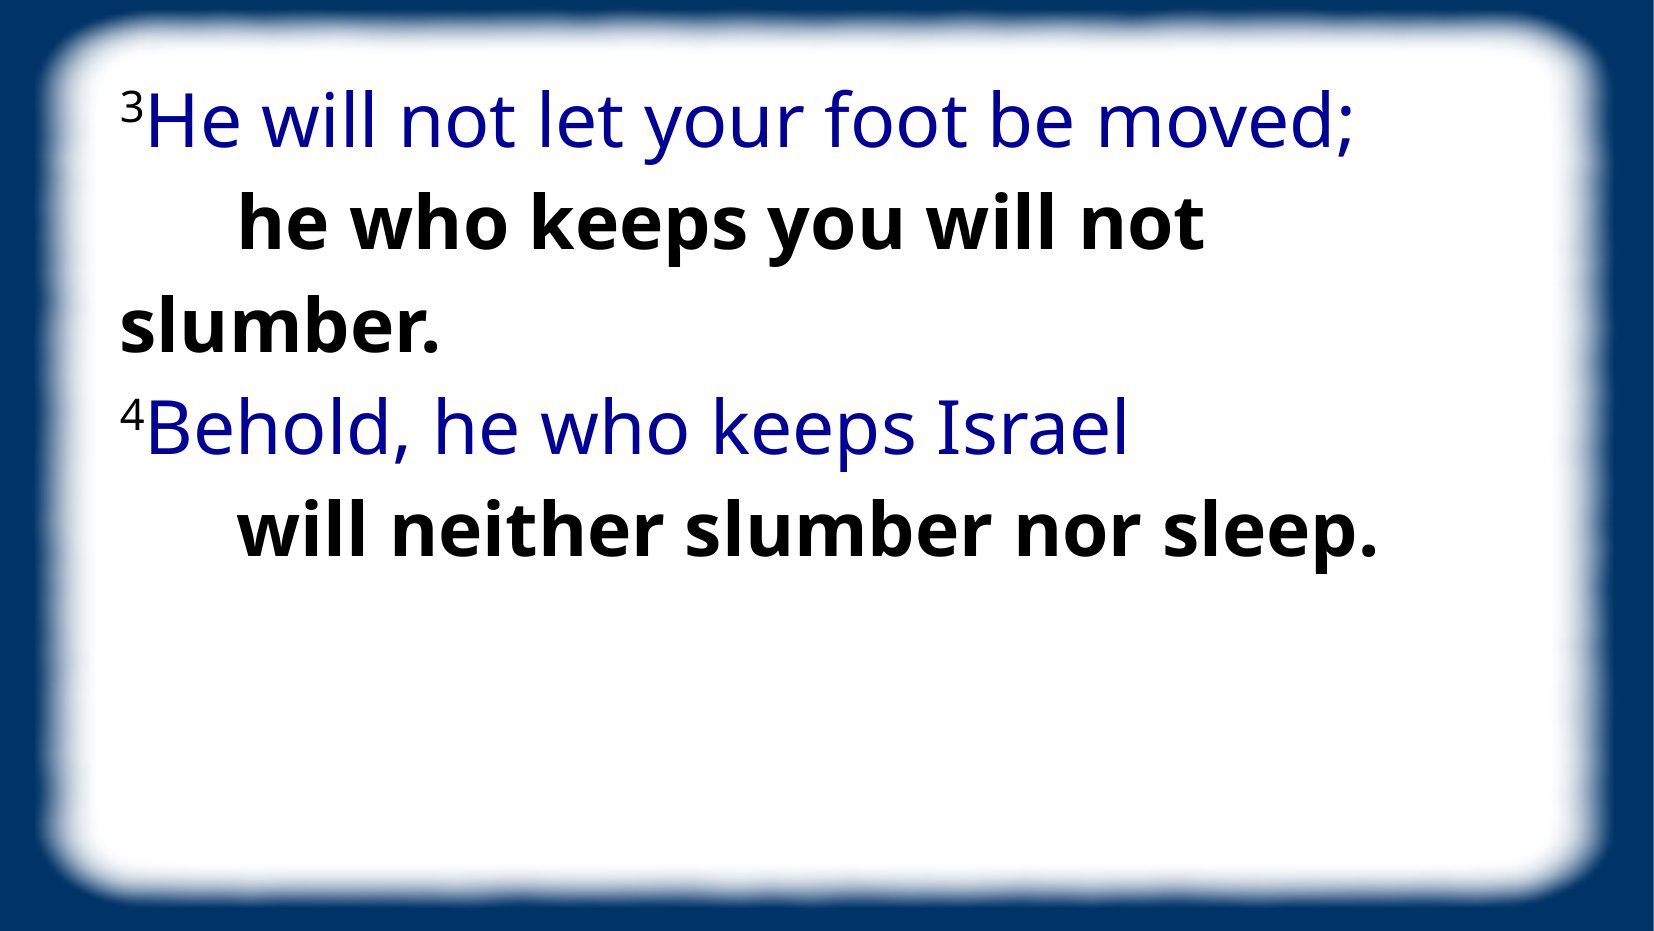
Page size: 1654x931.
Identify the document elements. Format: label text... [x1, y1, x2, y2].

picture [0, 0, 1654, 931]
text_box 3He will not let your foot be moved; he who keeps you will not slumber. 4Behold, he who keeps Israel will neither slumber nor sleep. [105, 60, 1546, 475]
